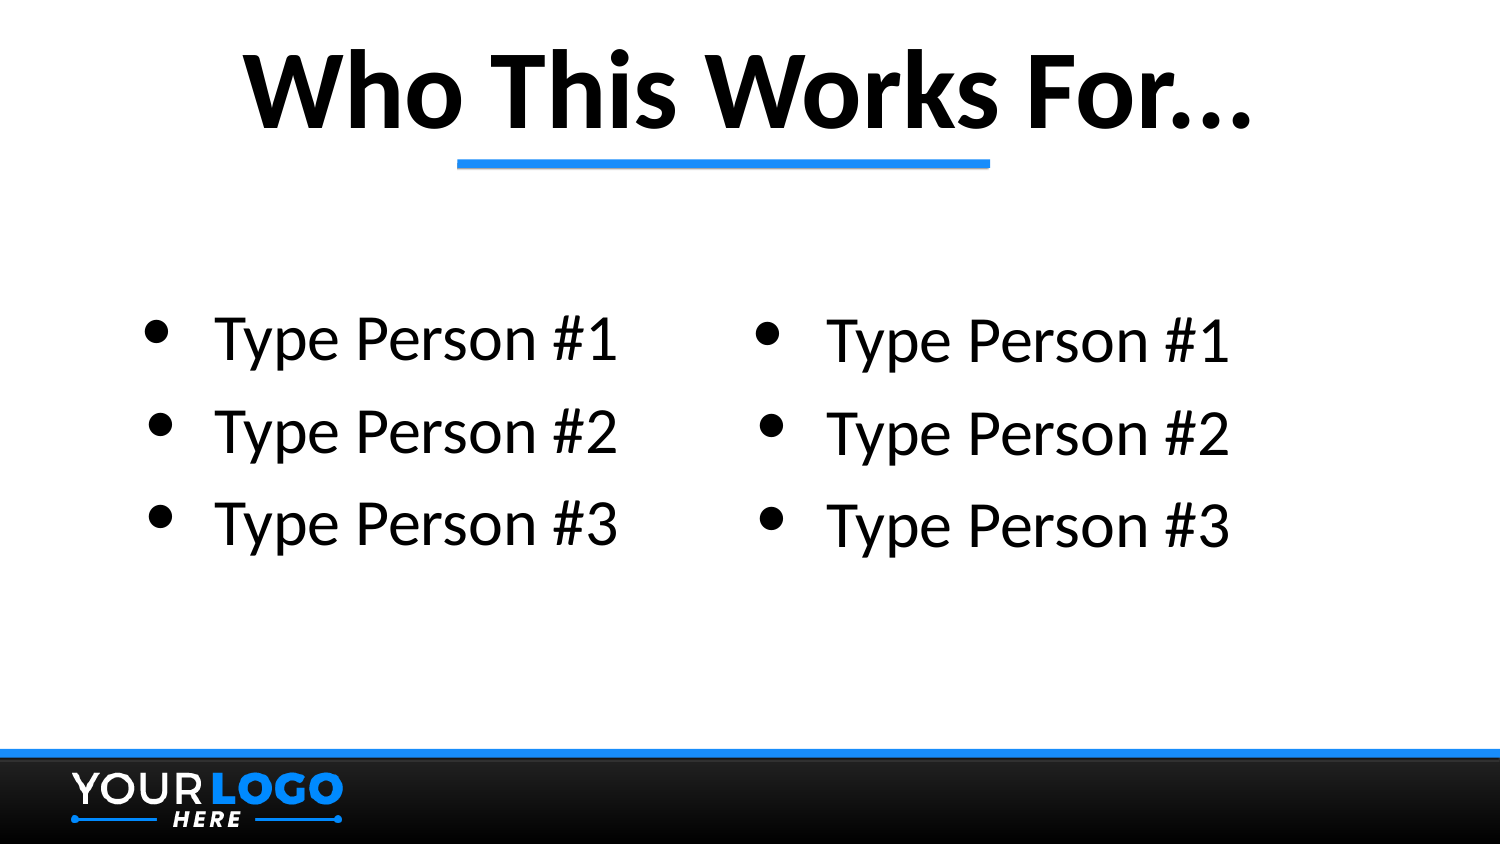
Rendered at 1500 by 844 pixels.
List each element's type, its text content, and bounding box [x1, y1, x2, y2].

picture [66, 766, 346, 831]
text_box Who This Works For... [0, 8, 1500, 159]
text_box Type Person #1 Type Person #2 Type Person #3 [125, 287, 763, 569]
text_box Type Person #1 Type Person #2 Type Person #3 [736, 289, 1375, 570]
text_box [457, 159, 991, 168]
